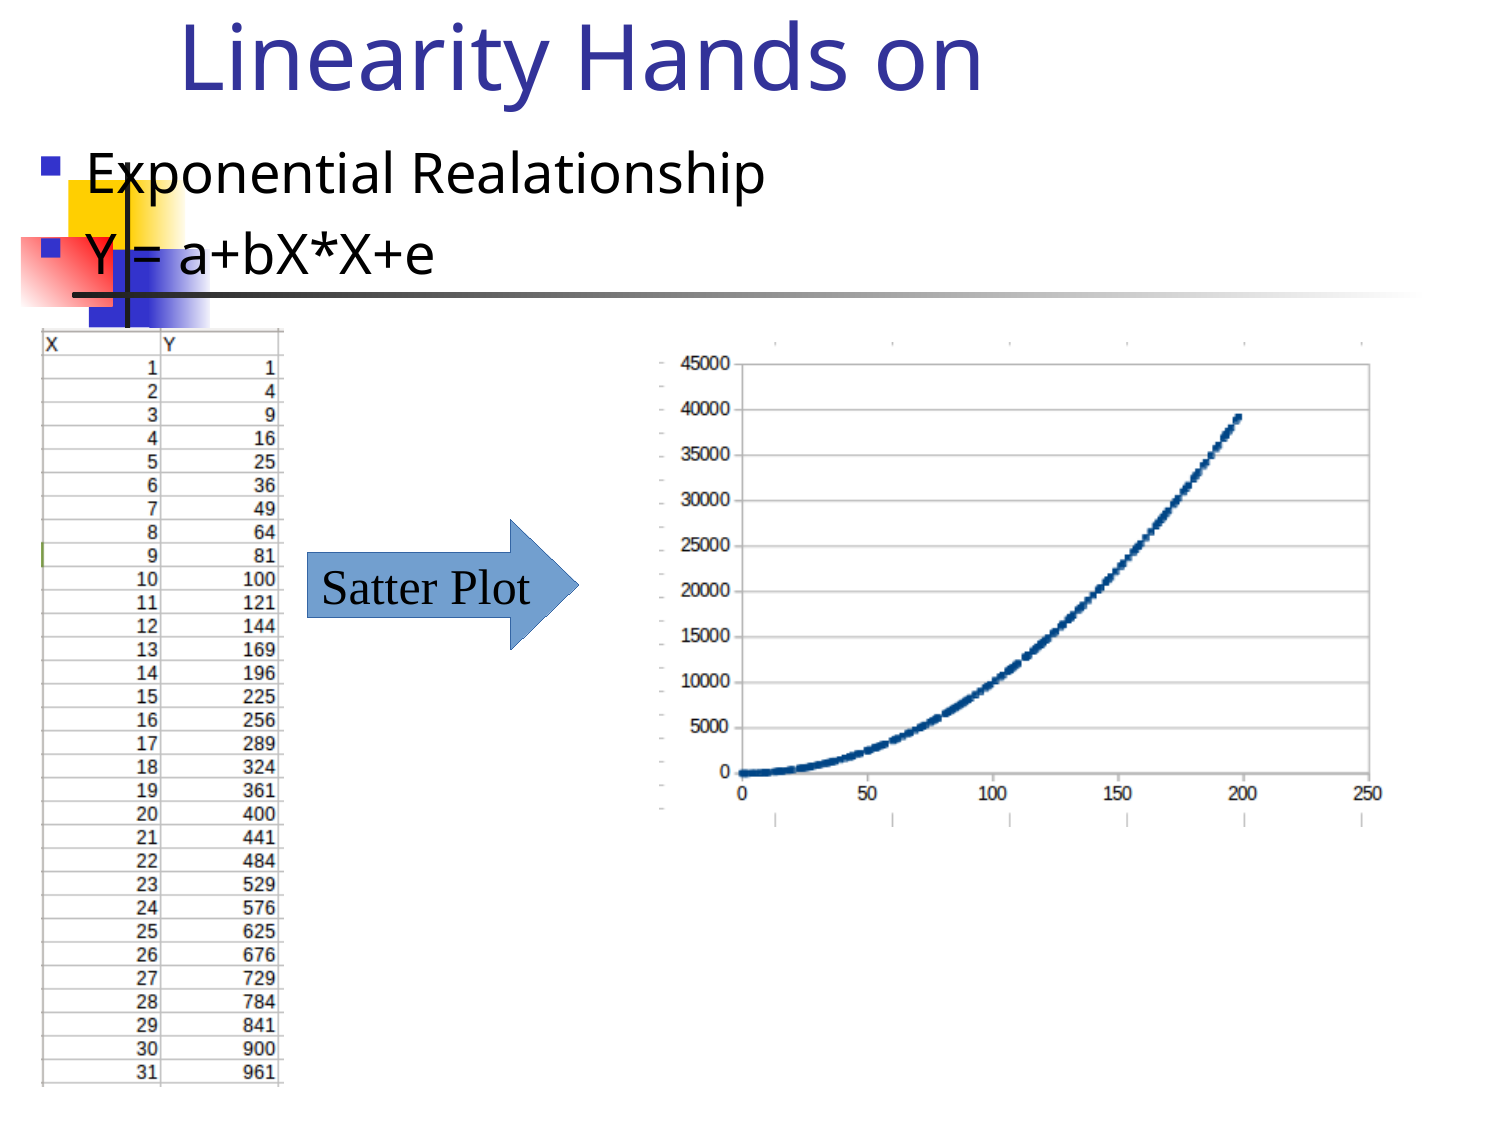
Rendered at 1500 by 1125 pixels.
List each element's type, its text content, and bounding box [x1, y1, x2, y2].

list Exponential Realationship Y = a+bX*X+e [23, 129, 1489, 296]
text_box Satter Plot [307, 519, 579, 650]
picture [659, 342, 1394, 827]
title Linearity Hands on [162, 0, 1441, 117]
picture [41, 328, 284, 1087]
